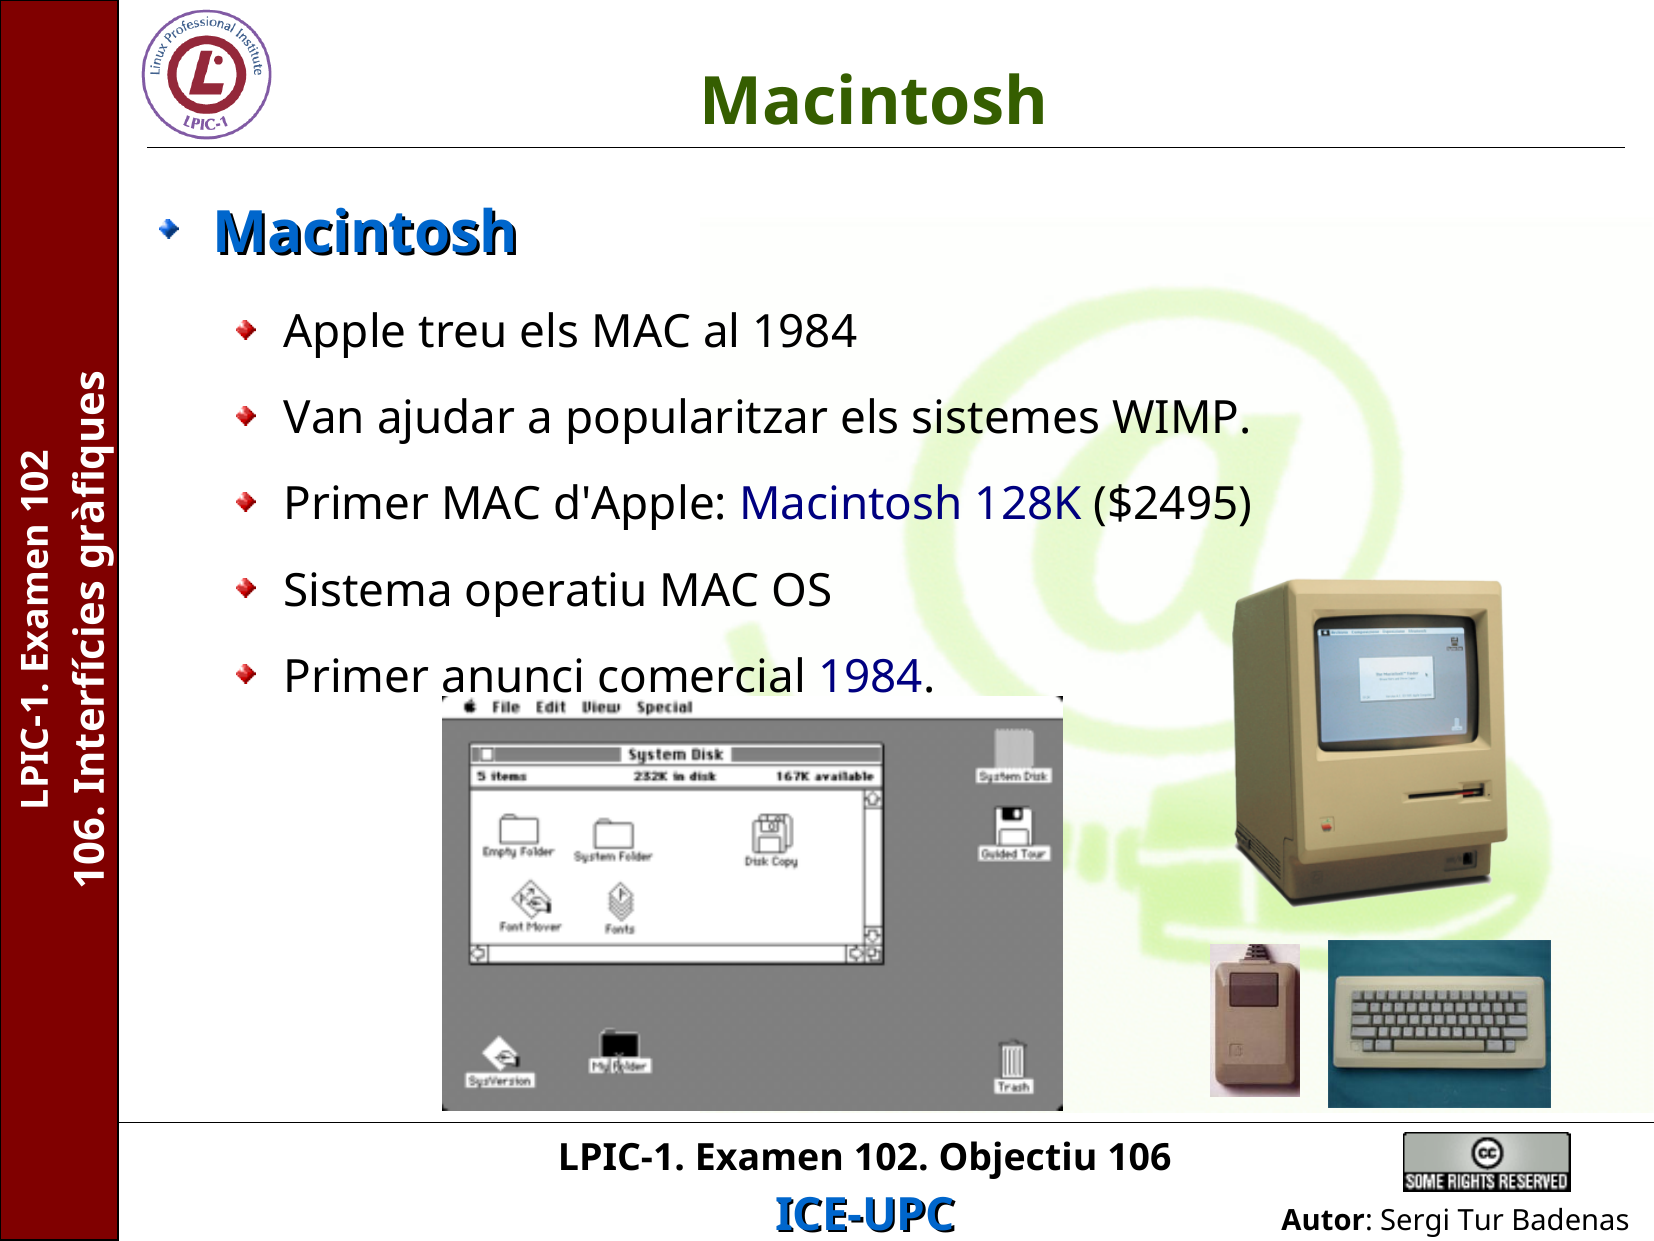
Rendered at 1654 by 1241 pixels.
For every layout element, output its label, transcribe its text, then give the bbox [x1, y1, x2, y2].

picture [1225, 569, 1521, 916]
picture [1403, 1132, 1571, 1192]
picture [442, 217, 1654, 1113]
title Macintosh [129, 49, 1619, 148]
picture [135, 5, 277, 49]
list Macintosh Apple treu els MAC al 1984 Van ajudar a popularitzar els sistemes WIMP. Primer MAC d'Apple: Macintosh 128K ($2495) Sistema operatiu MAC OS Primer anunci comercial 1984. [141, 189, 1630, 1025]
